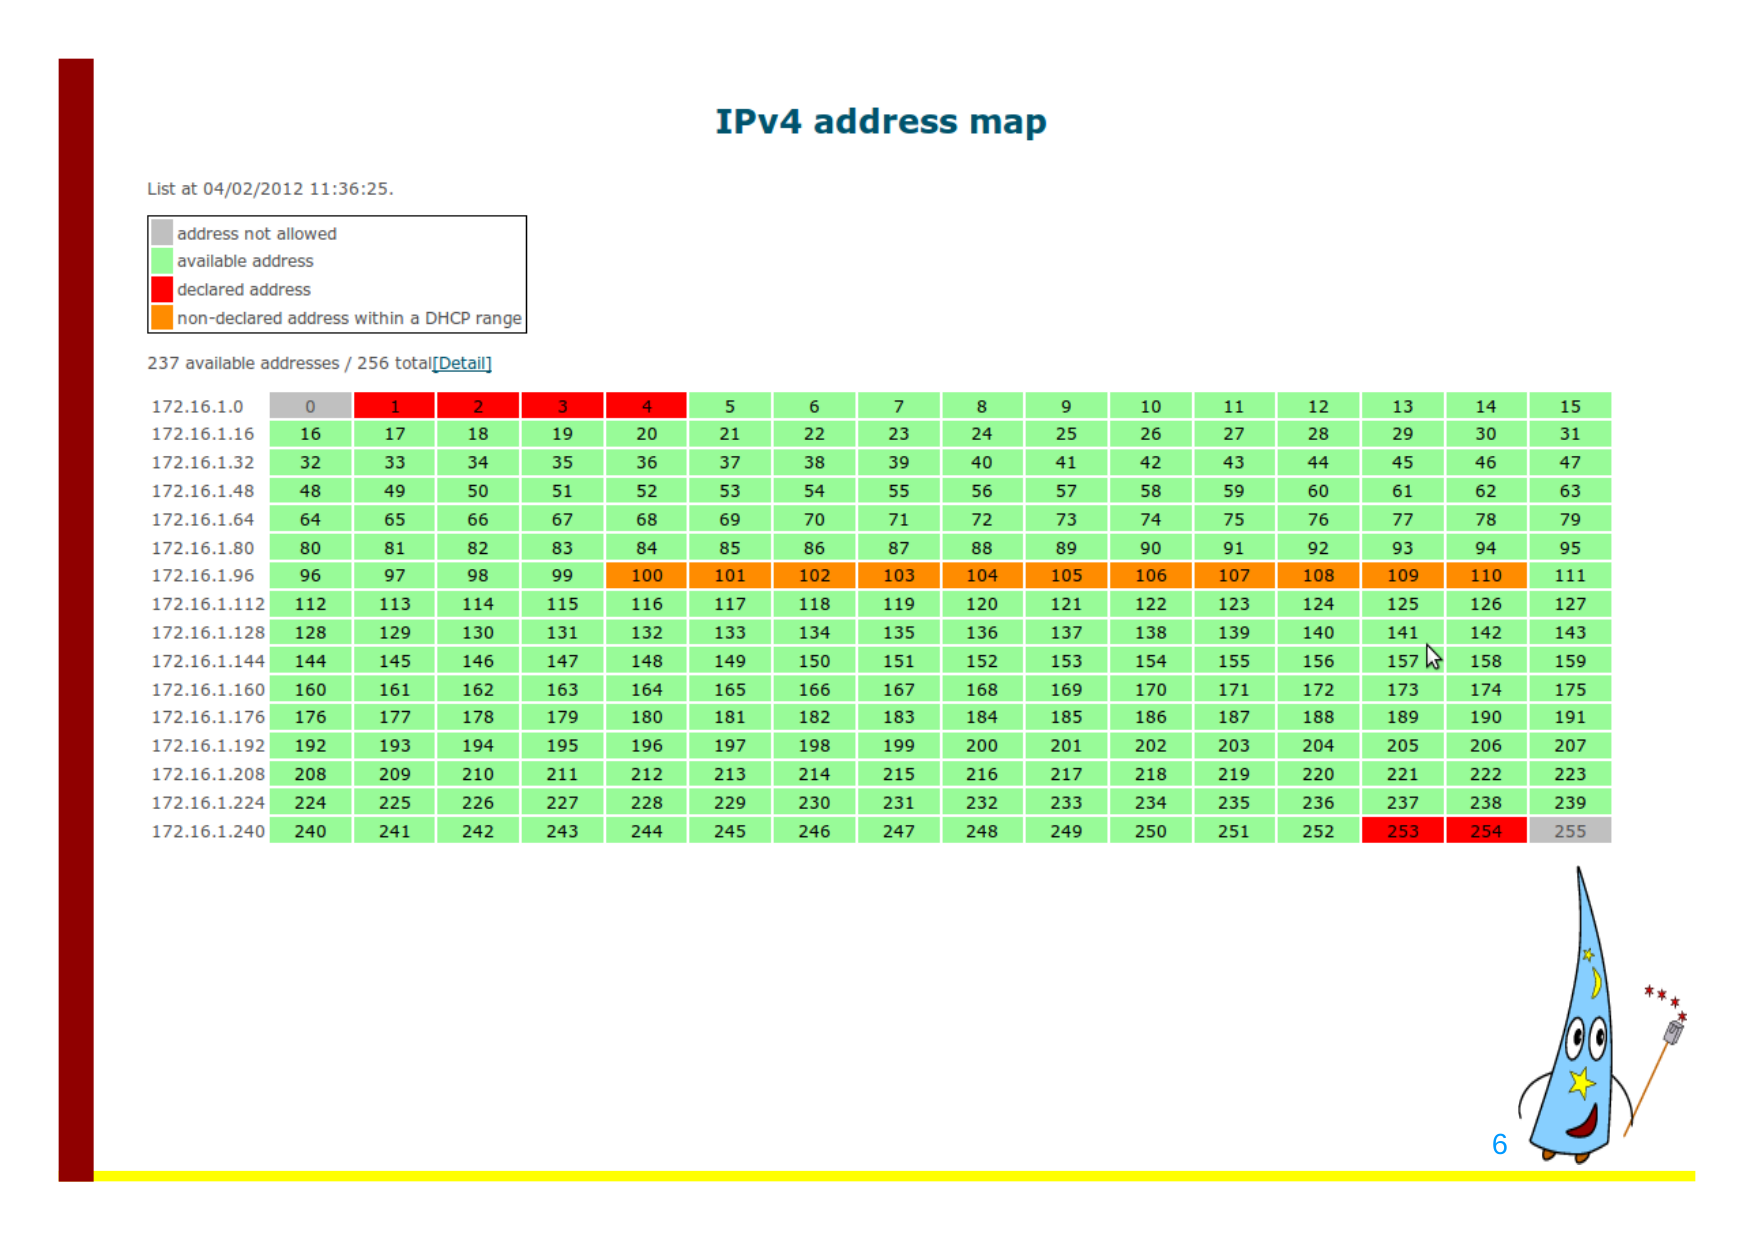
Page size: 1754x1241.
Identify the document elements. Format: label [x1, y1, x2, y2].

picture [131, 86, 1632, 858]
picture [1518, 865, 1687, 1165]
